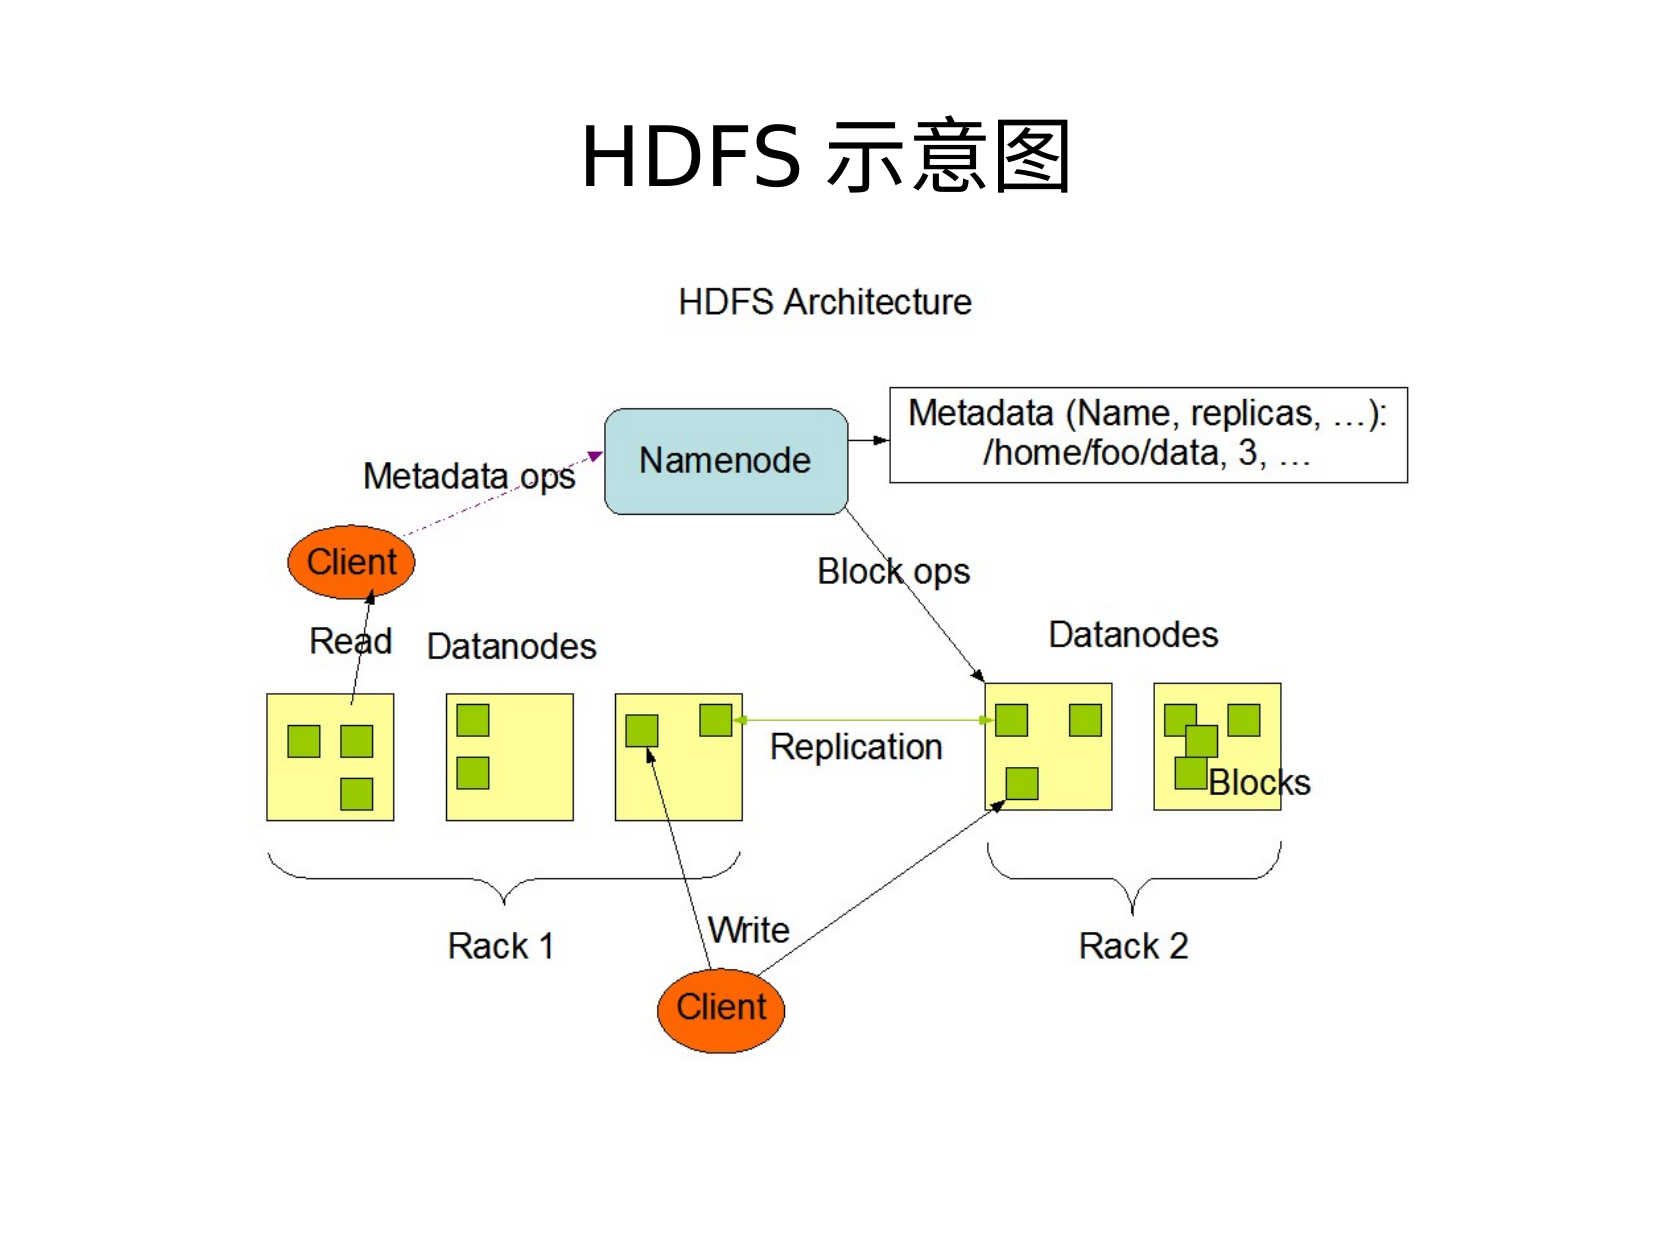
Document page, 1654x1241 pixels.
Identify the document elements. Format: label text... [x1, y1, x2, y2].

text_box HDFS示意图 [82, 49, 1571, 257]
picture [248, 267, 1423, 1063]
